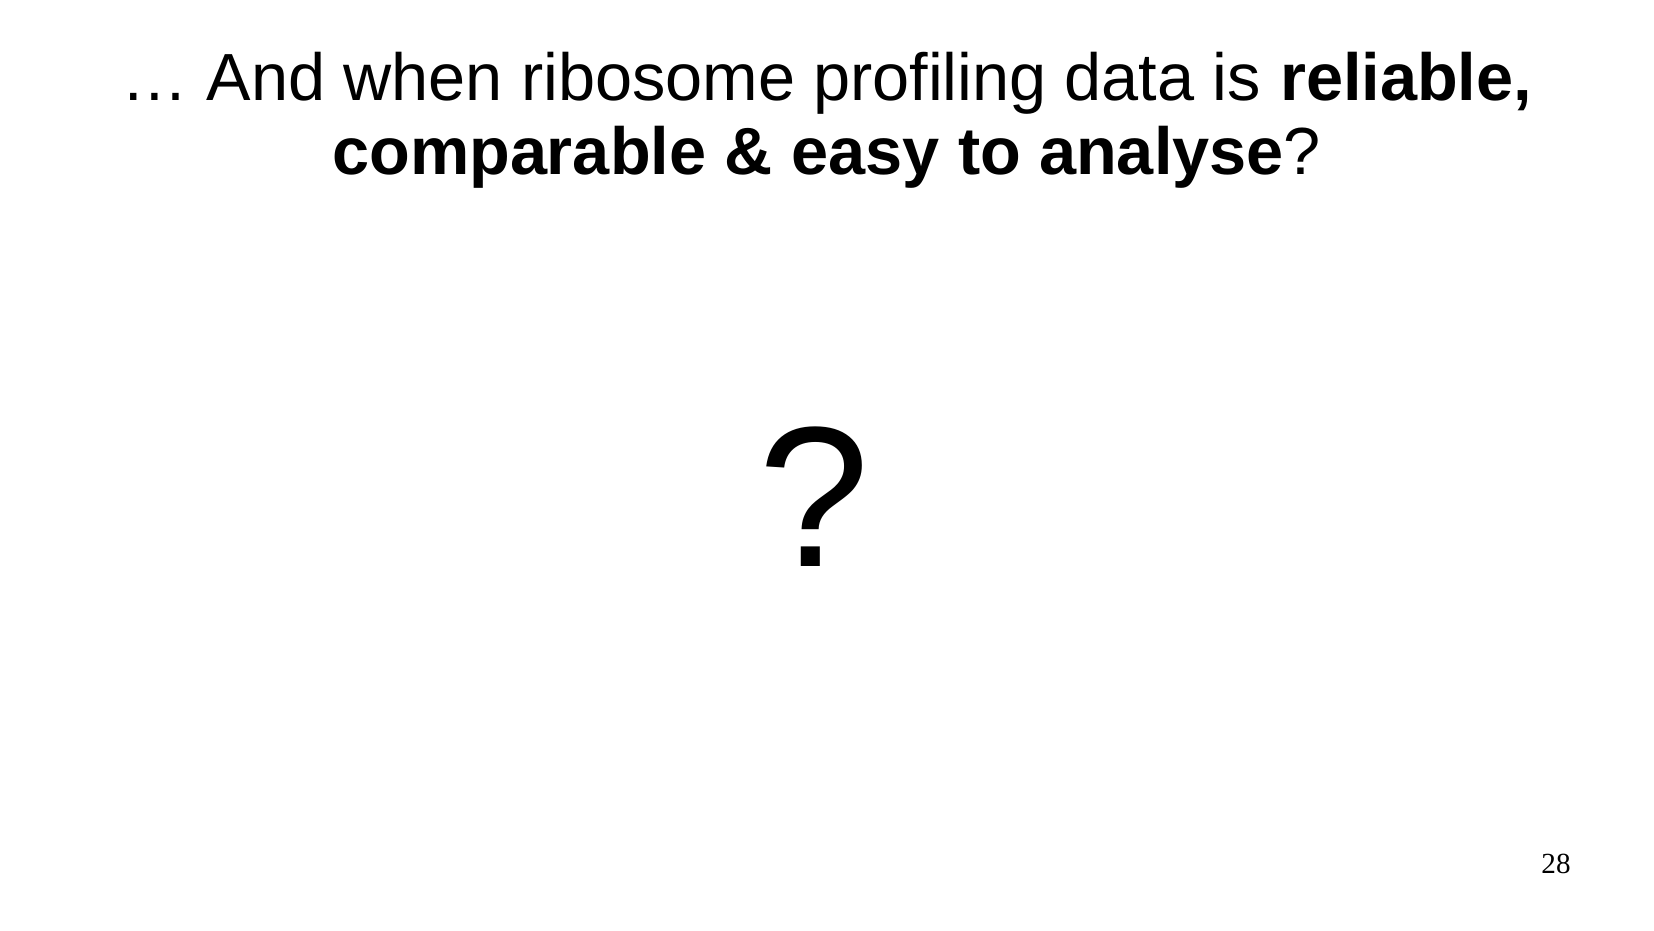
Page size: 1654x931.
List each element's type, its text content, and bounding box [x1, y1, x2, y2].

title … And when ribosome profiling data is reliable, comparable & easy to analyse? [82, 12, 1571, 218]
text_box ? [744, 377, 863, 617]
